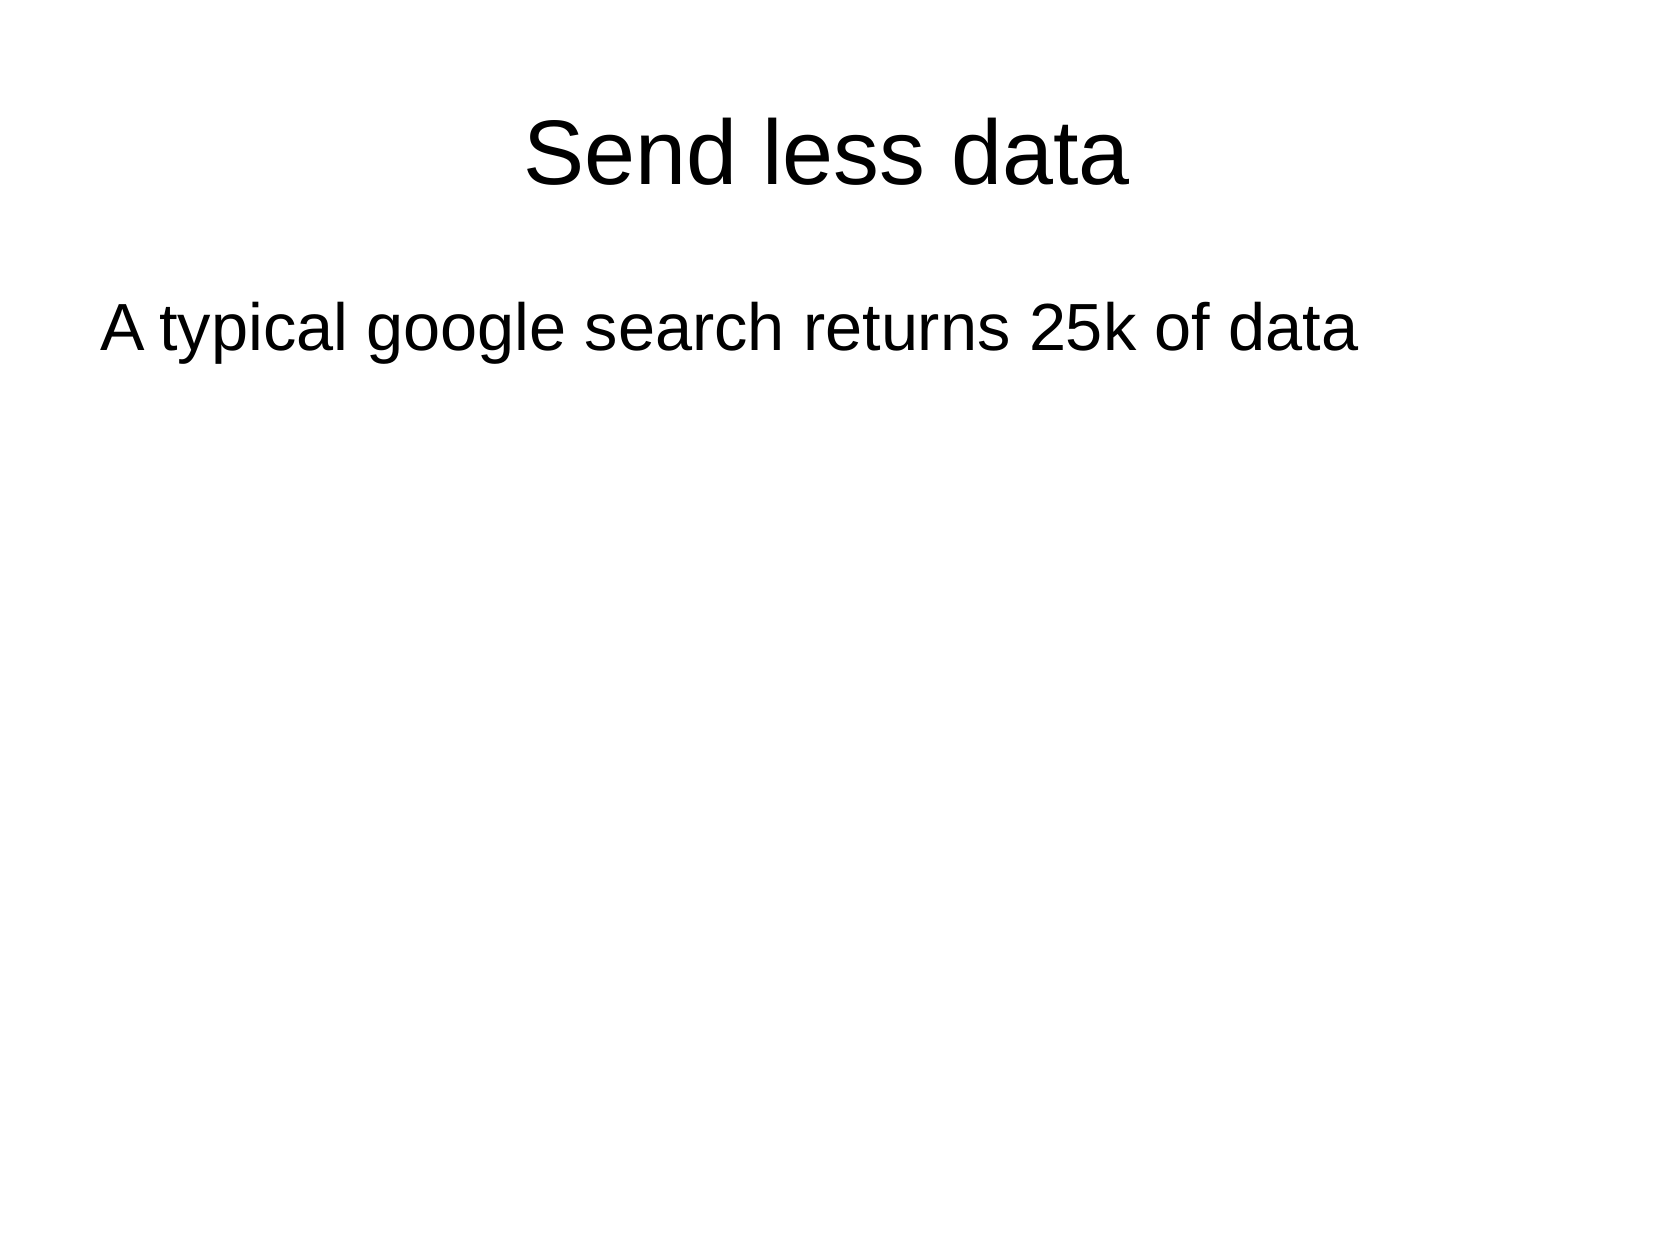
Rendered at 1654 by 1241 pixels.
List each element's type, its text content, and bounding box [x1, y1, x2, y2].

title Send less data [82, 56, 1571, 250]
list A typical google search returns 25k of data [82, 290, 1571, 1094]
